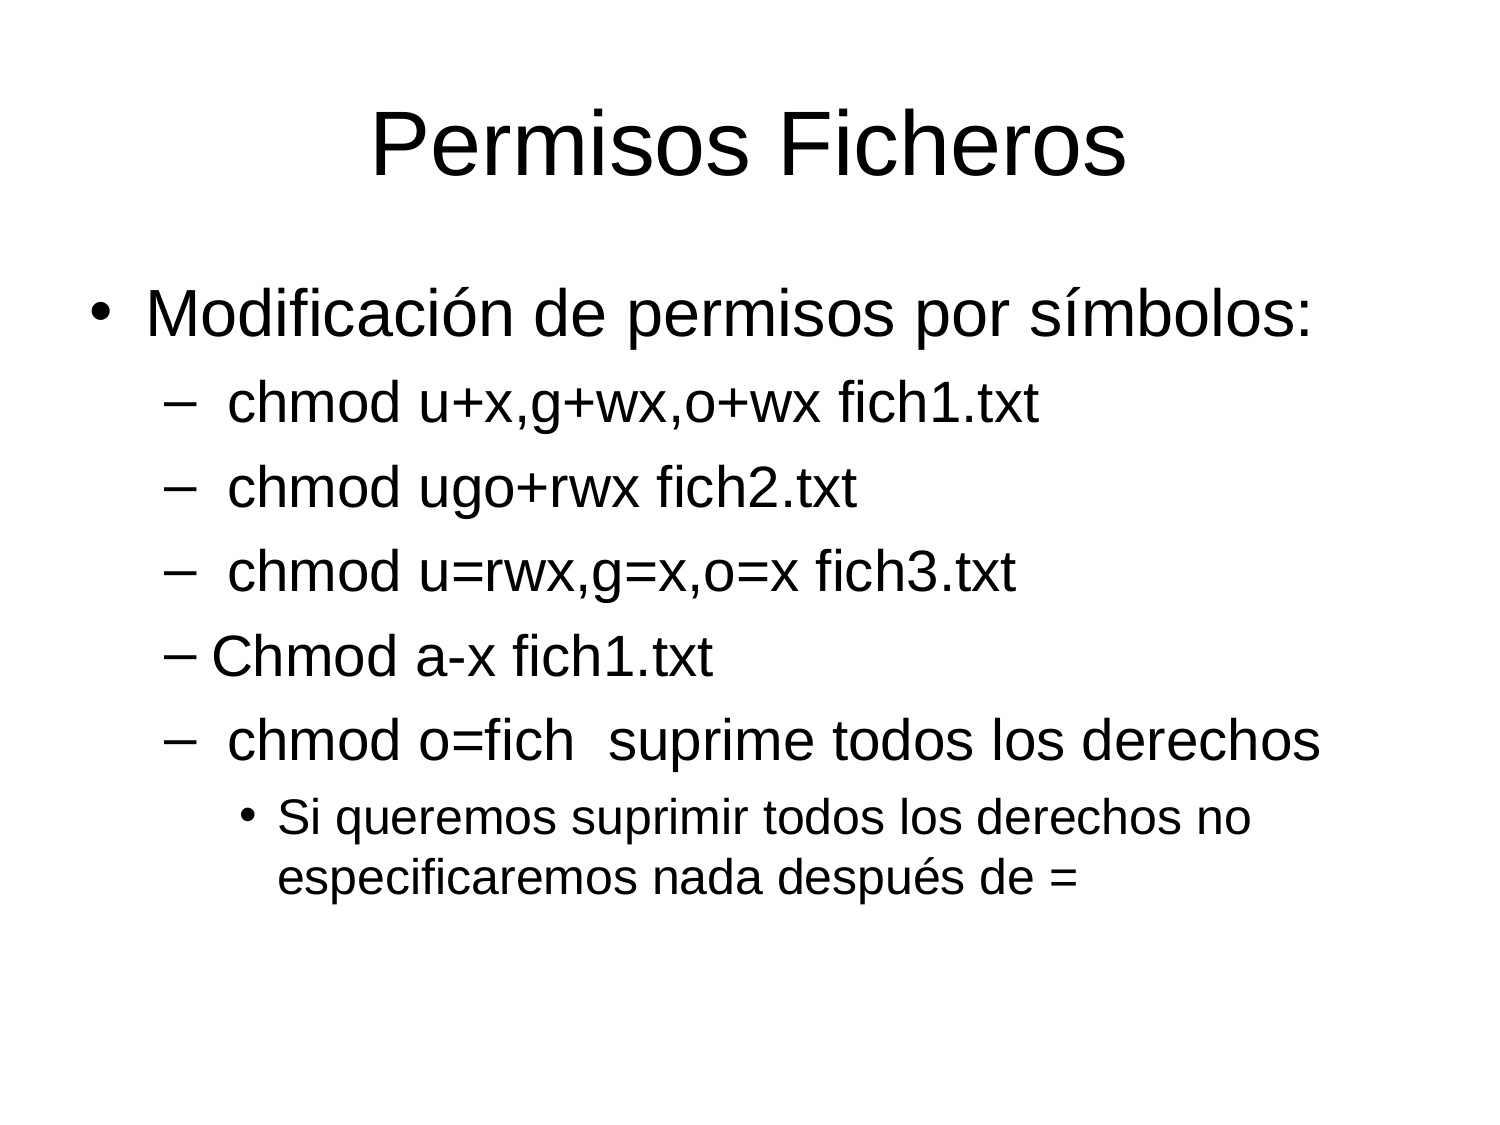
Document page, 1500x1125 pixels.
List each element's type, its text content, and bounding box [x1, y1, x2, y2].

list Modificación de permisos por símbolos: chmod u+x,g+wx,o+wx fich1.txt chmod ugo+rwx fich2.txt chmod u=rwx,g=x,o=x fich3.txt Chmod a-x fich1.txt chmod o=fich suprime todos los derechos Si queremos suprimir todos los derechos no especificaremos nada después de = [75, 262, 1426, 1005]
title Permisos Ficheros [75, 45, 1426, 233]
